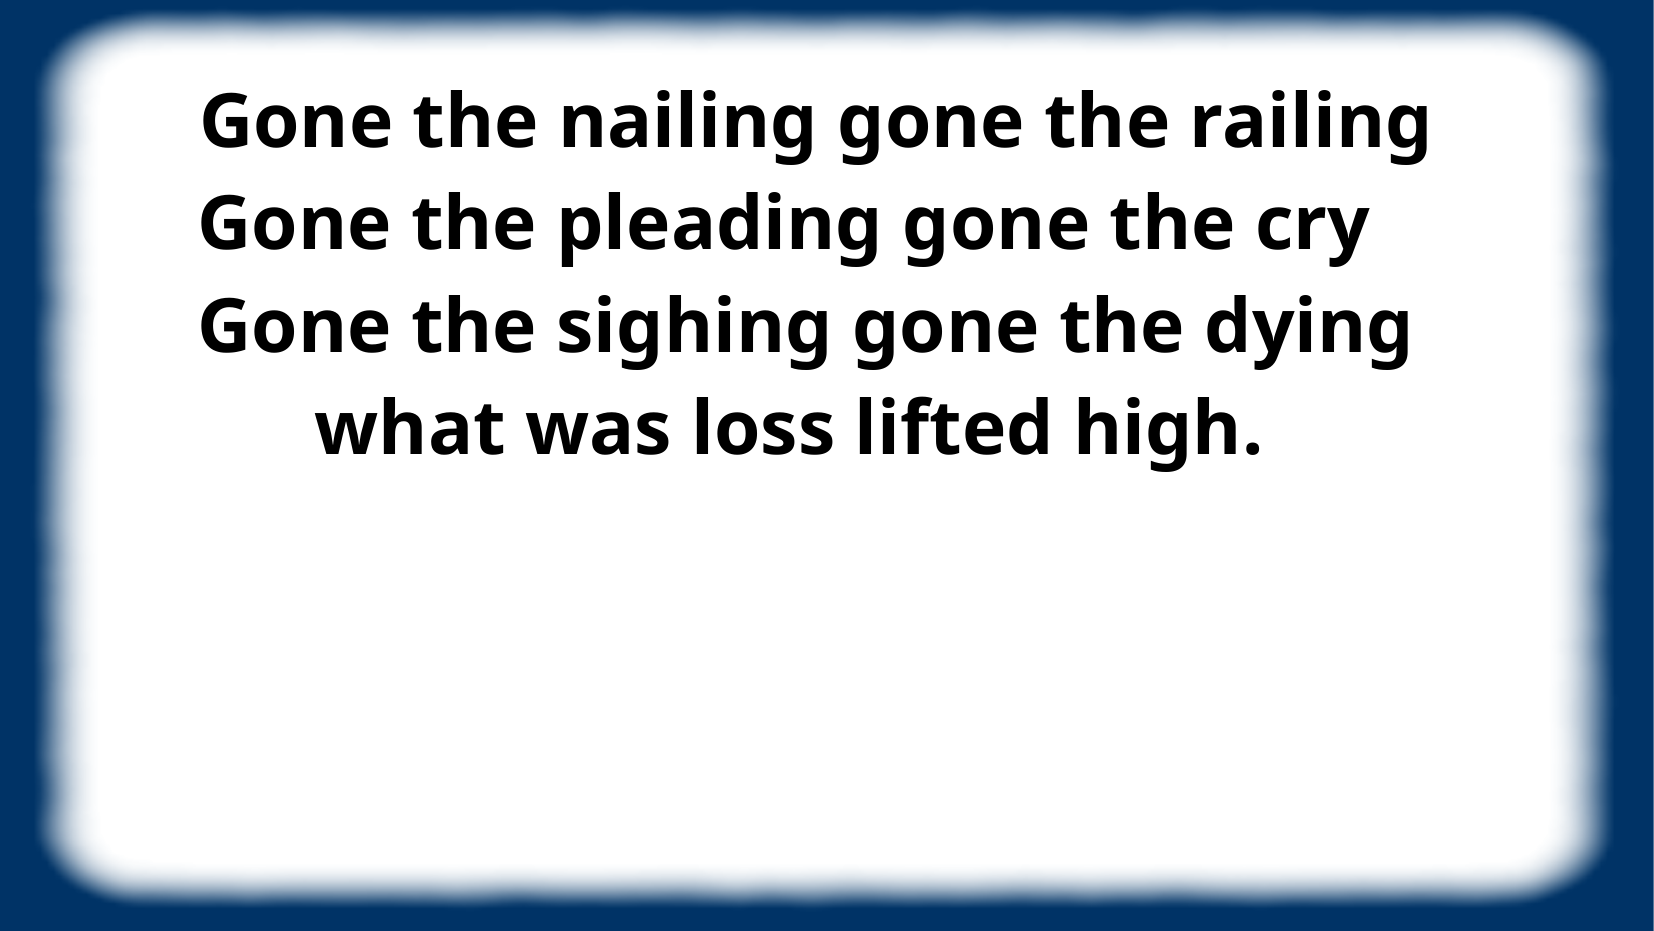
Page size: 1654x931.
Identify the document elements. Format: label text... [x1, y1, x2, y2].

text_box Gone the nailing gone the railing Gone the pleading gone the cry Gone the sighing gone the dying what was loss lifted high. [105, 60, 1561, 484]
picture [0, 0, 1654, 931]
